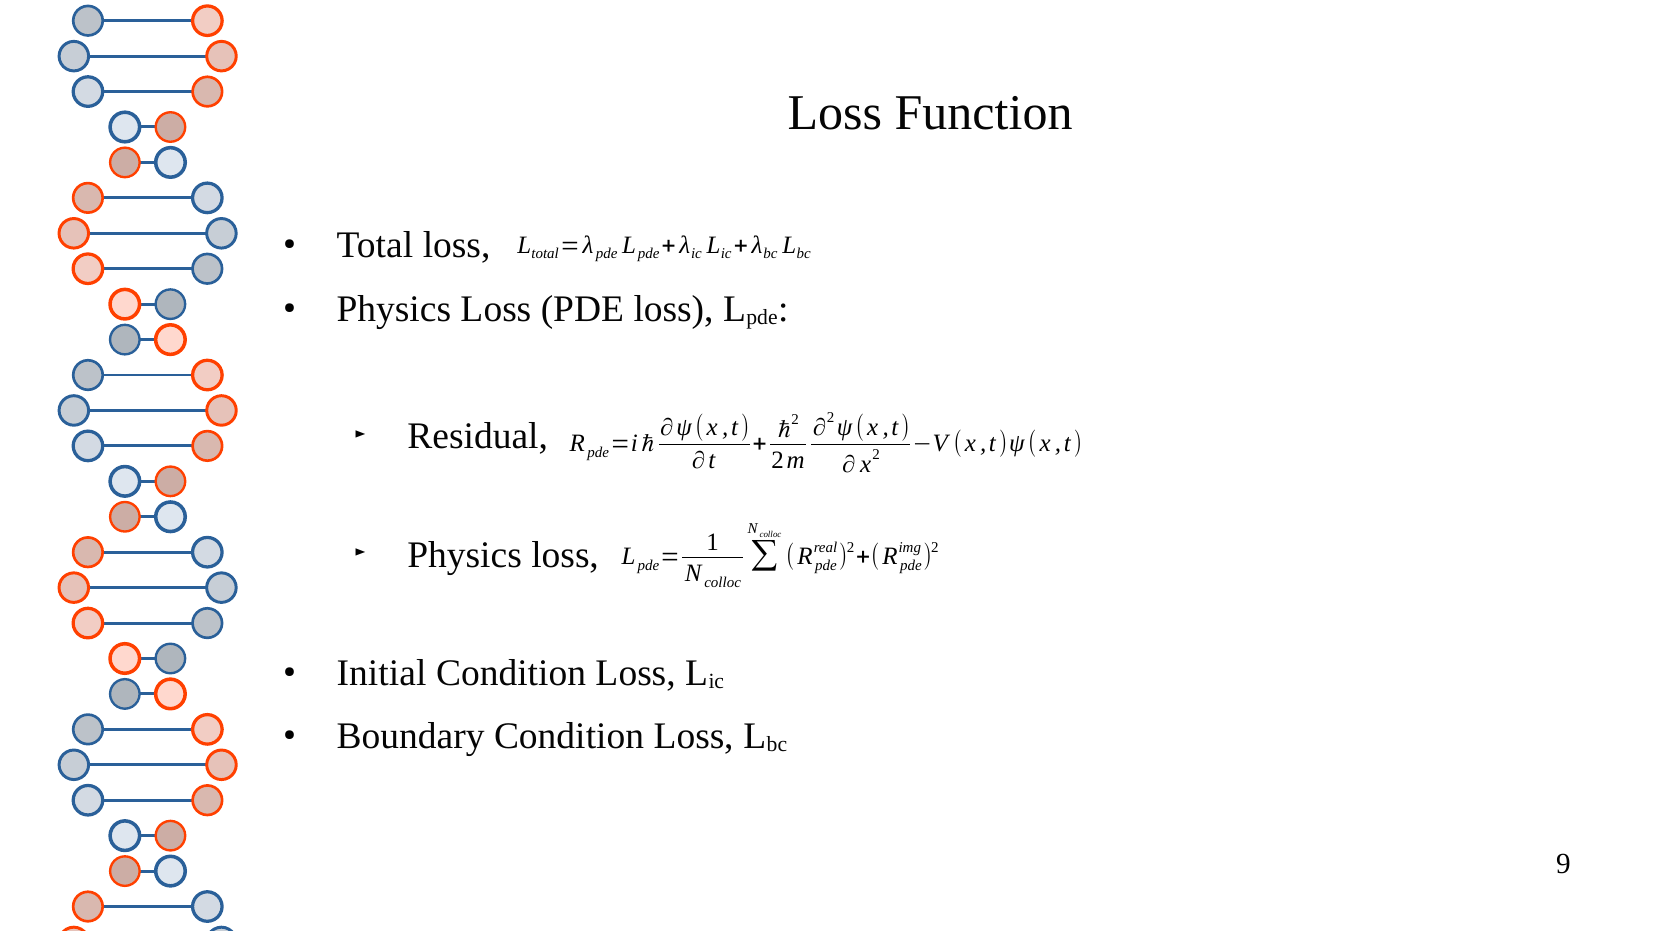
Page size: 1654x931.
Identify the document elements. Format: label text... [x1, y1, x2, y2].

title Loss Function [265, 35, 1595, 189]
chart [620, 520, 939, 591]
chart [515, 230, 812, 263]
chart [568, 409, 1083, 478]
list Total loss, Physics Loss (PDE loss), Lpde: Residual, Physics loss, Initial Condition Loss, Lic Boundary Condition Loss, Lbc [265, 224, 1595, 764]
